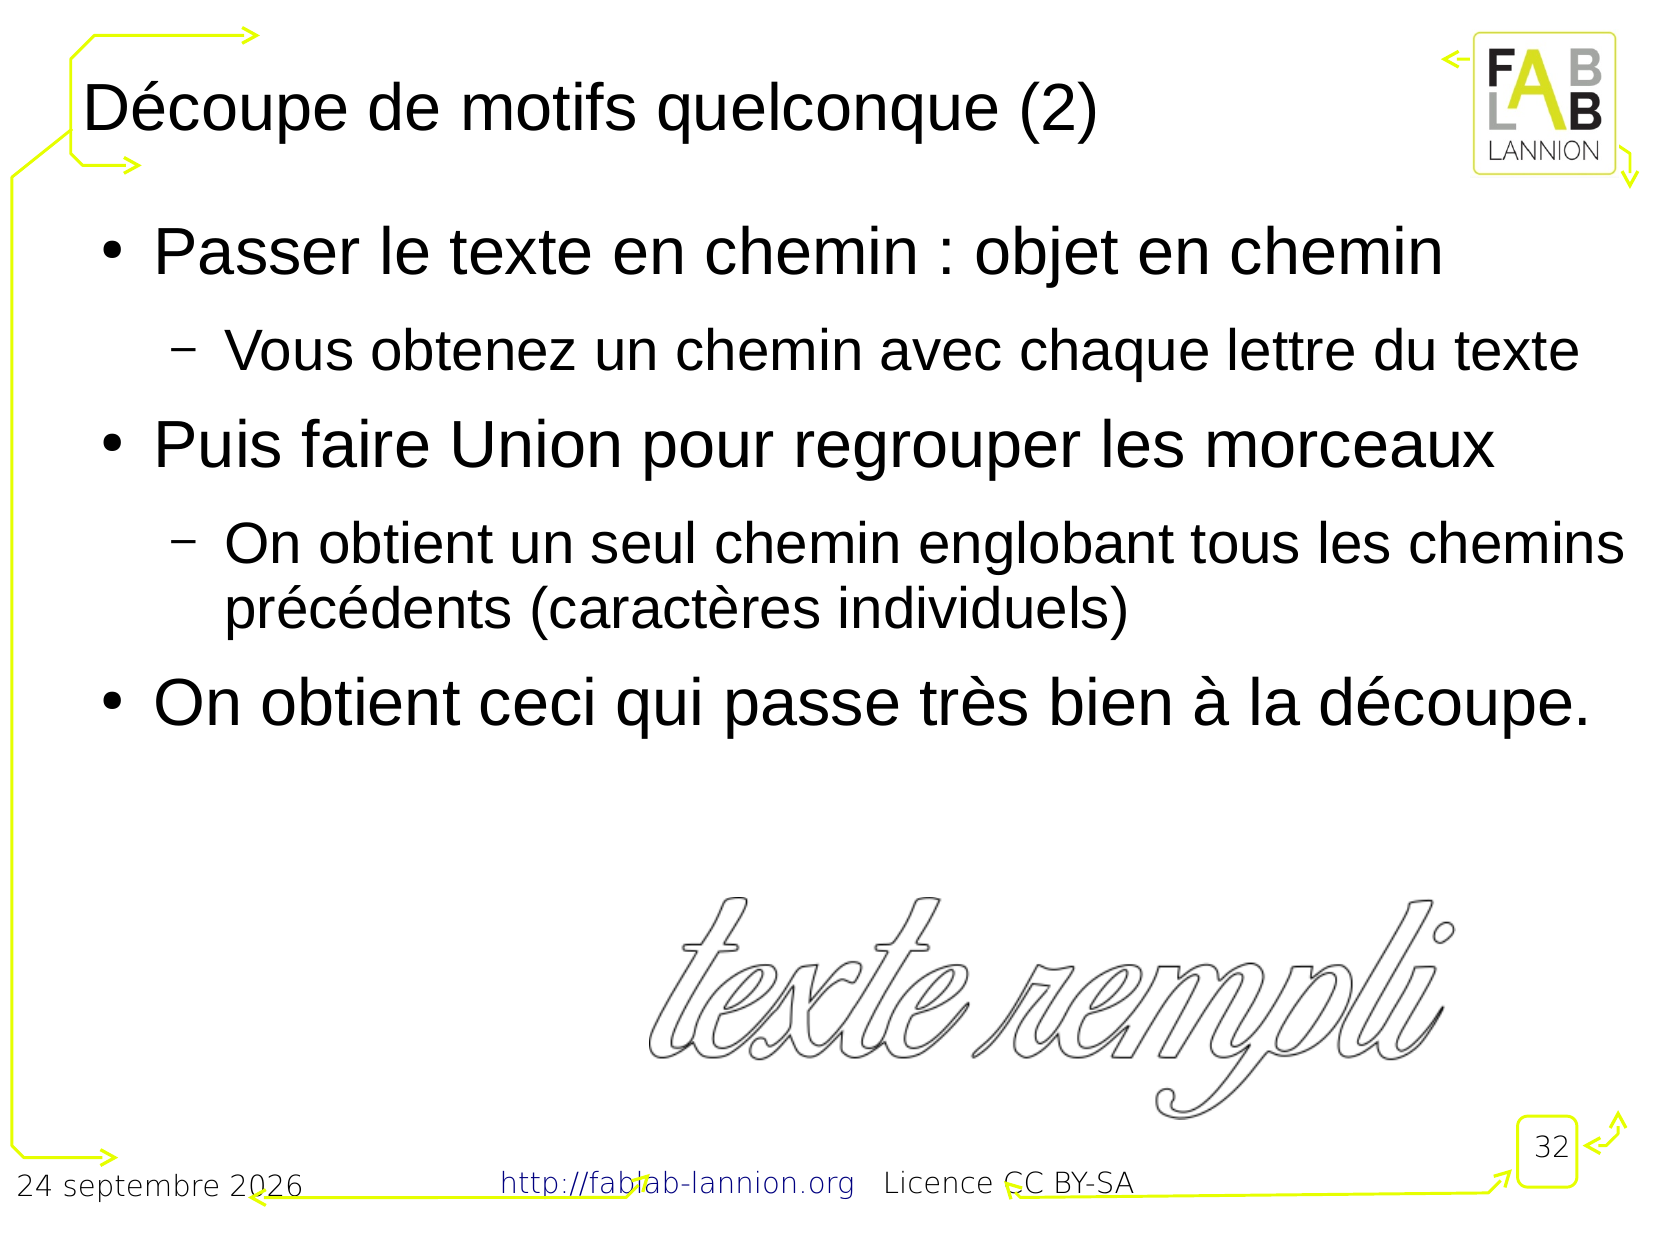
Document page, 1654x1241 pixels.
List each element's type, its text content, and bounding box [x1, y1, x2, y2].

list Passer le texte en chemin : objet en chemin Vous obtenez un chemin avec chaque lettre du texte Puis faire Union pour regrouper les morceaux On obtient un seul chemin englobant tous les chemins précédents (caractères individuels) On obtient ceci qui passe très bien à la découpe. [82, 213, 1642, 1075]
title Découpe de motifs quelconque (2) [82, 49, 1441, 166]
picture [649, 897, 1456, 1120]
picture [1470, 29, 1619, 178]
